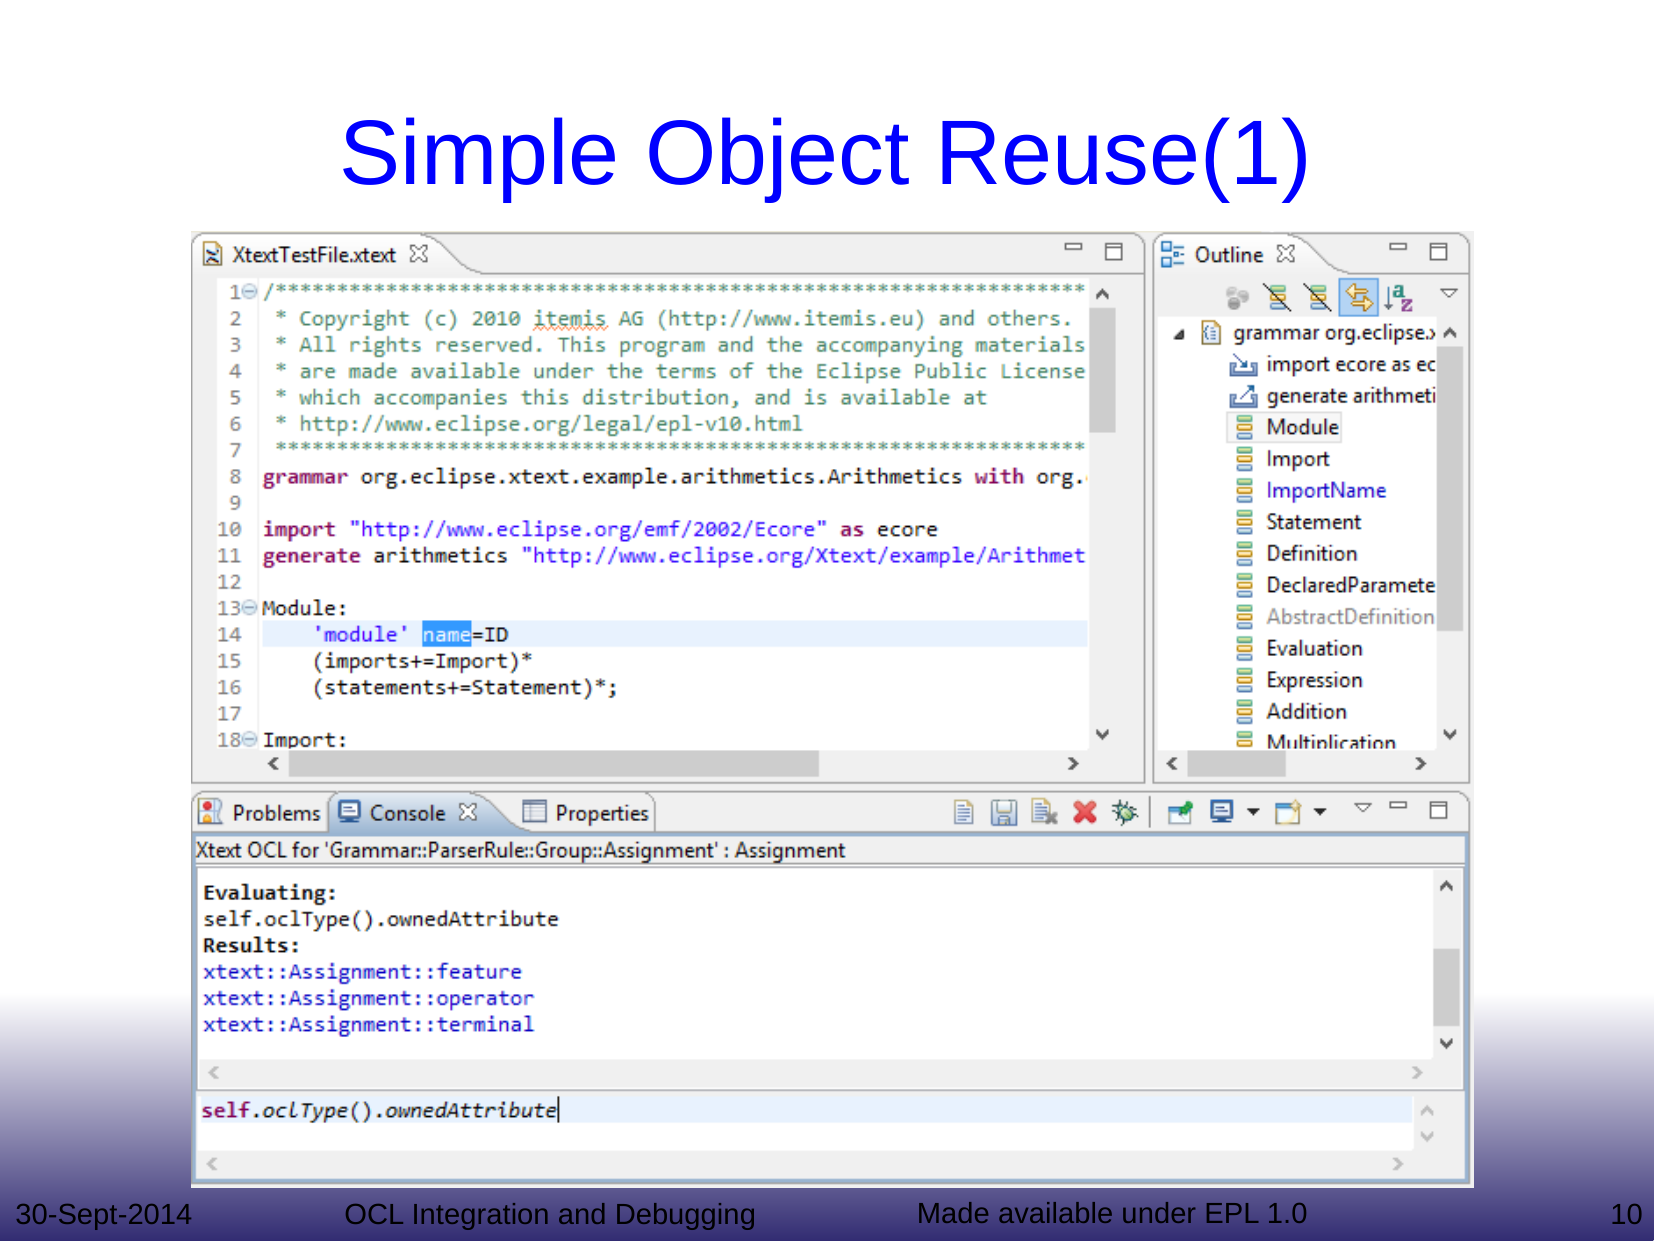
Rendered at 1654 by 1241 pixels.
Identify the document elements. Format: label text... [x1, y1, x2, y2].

picture [191, 231, 1474, 1188]
title Simple Object Reuse(1) [82, 49, 1571, 257]
